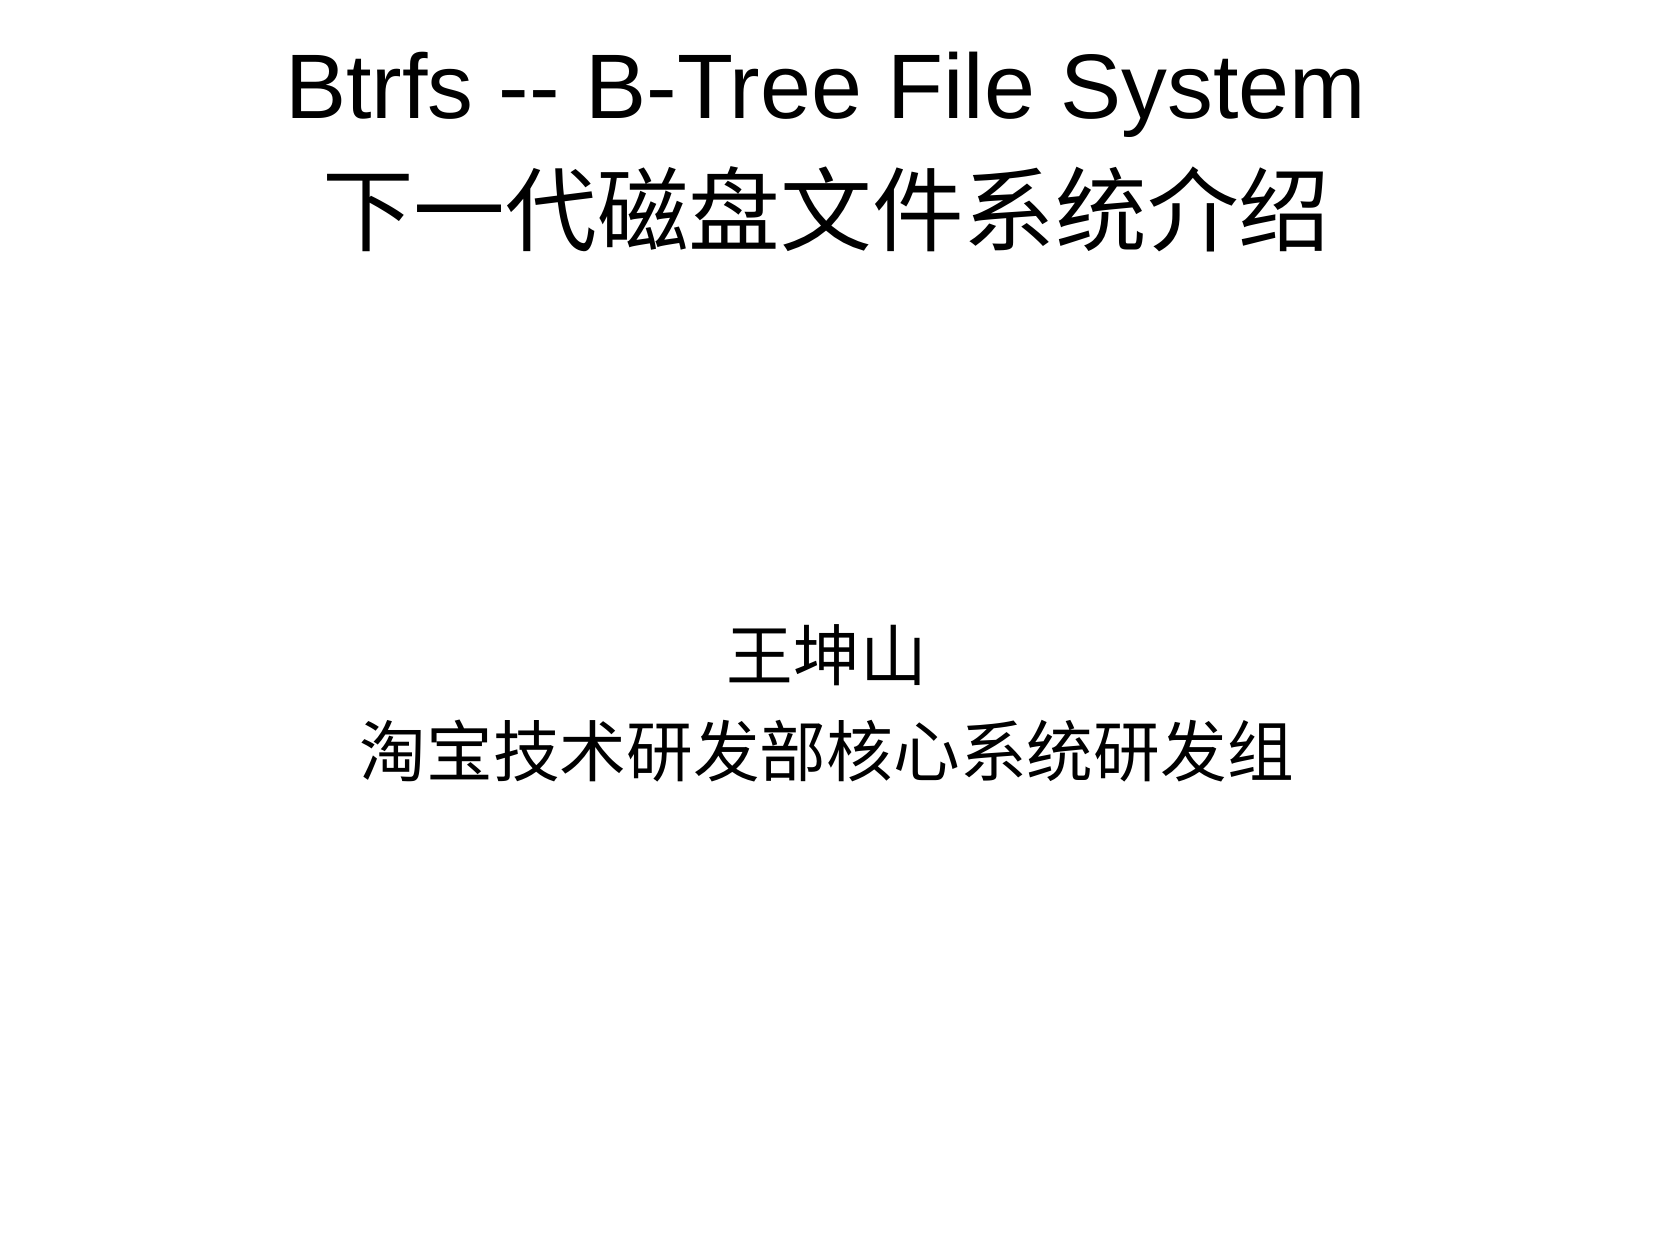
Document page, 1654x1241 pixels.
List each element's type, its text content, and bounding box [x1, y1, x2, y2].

title Btrfs -- B-Tree File System 下一代磁盘文件系统介绍 [82, 48, 1571, 258]
subtitle 王坤山 淘宝技术研发部核心系统研发组 [82, 290, 1571, 1109]
